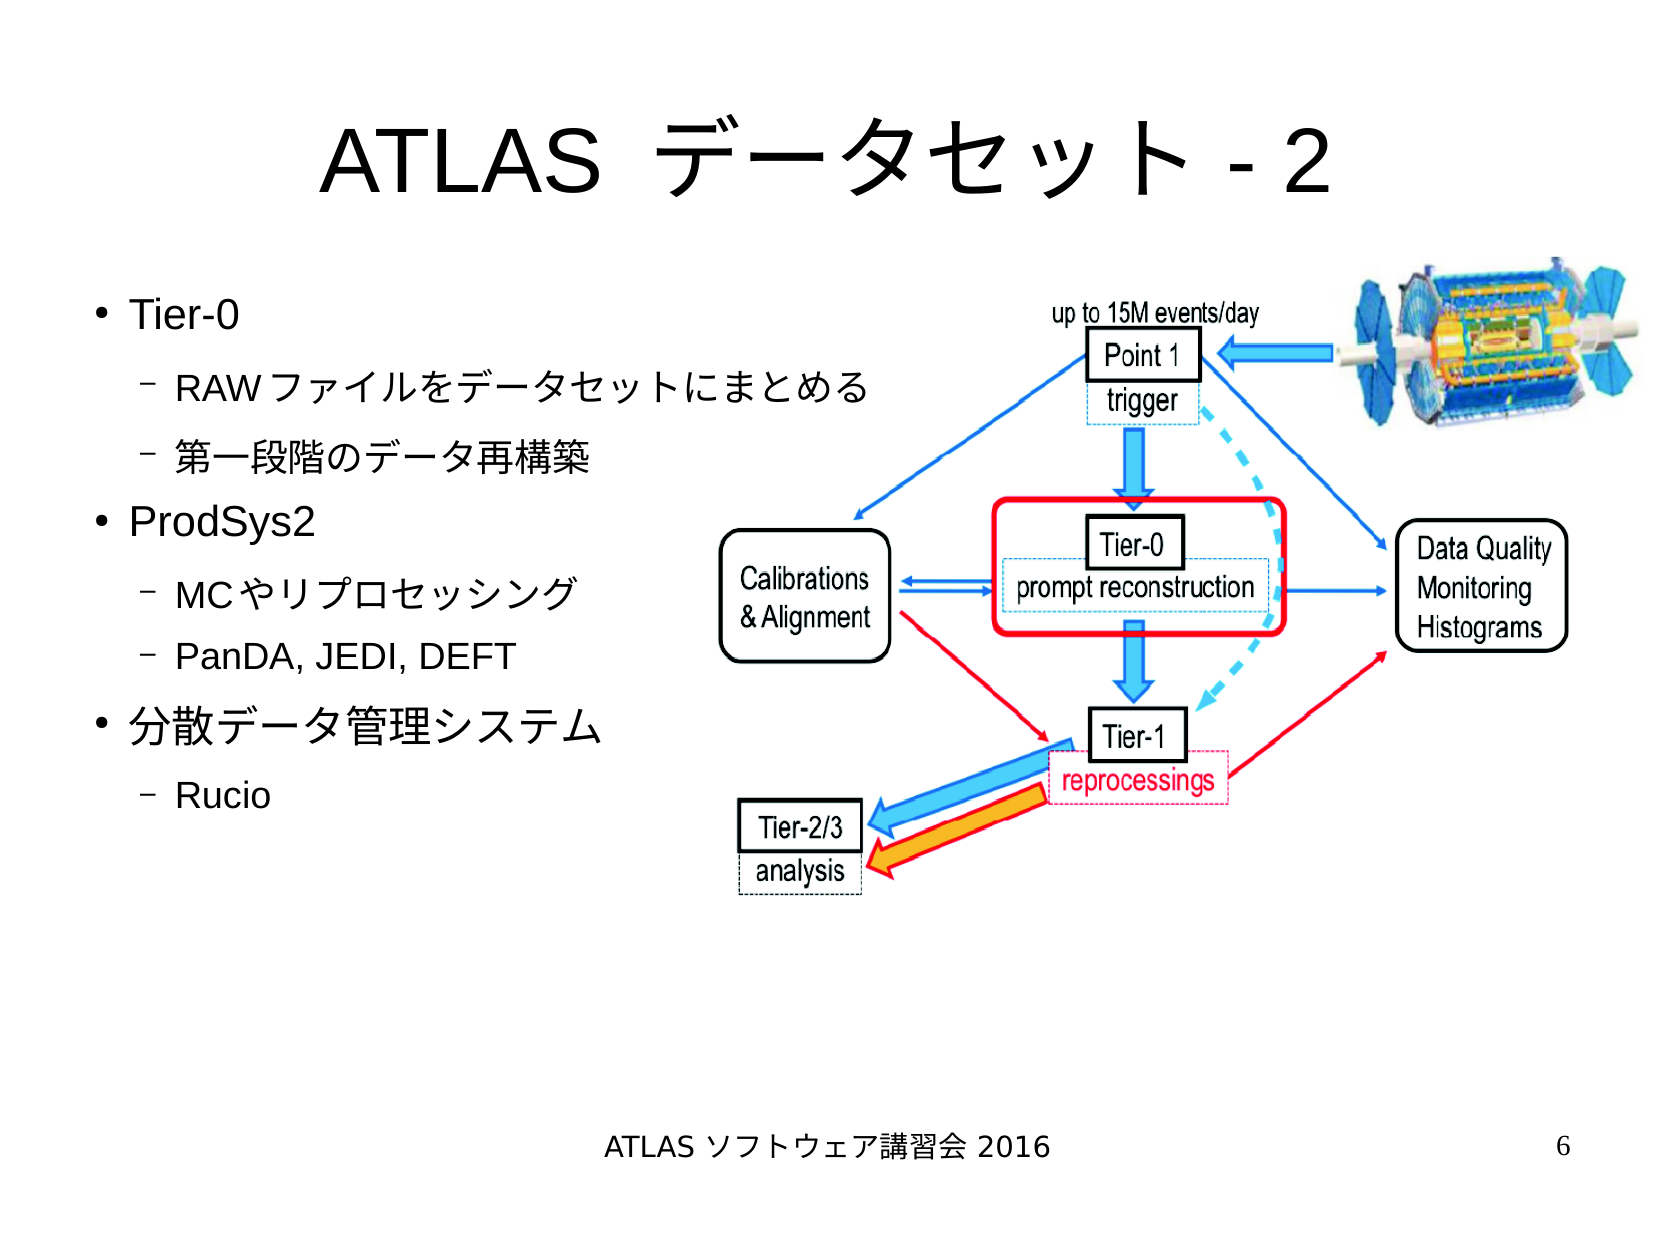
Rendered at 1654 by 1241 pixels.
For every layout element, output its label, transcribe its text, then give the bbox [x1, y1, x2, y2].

title ATLAS データセット- 2 [82, 49, 1571, 257]
list Tier-0 RAWファイルをデータセットにまとめる 第一段階のデータ再構築 ProdSys2 MCやリプロセッシング PanDA, JEDI, DEFT 分散データ管理システム Rucio [82, 290, 1571, 826]
picture [705, 230, 1647, 916]
